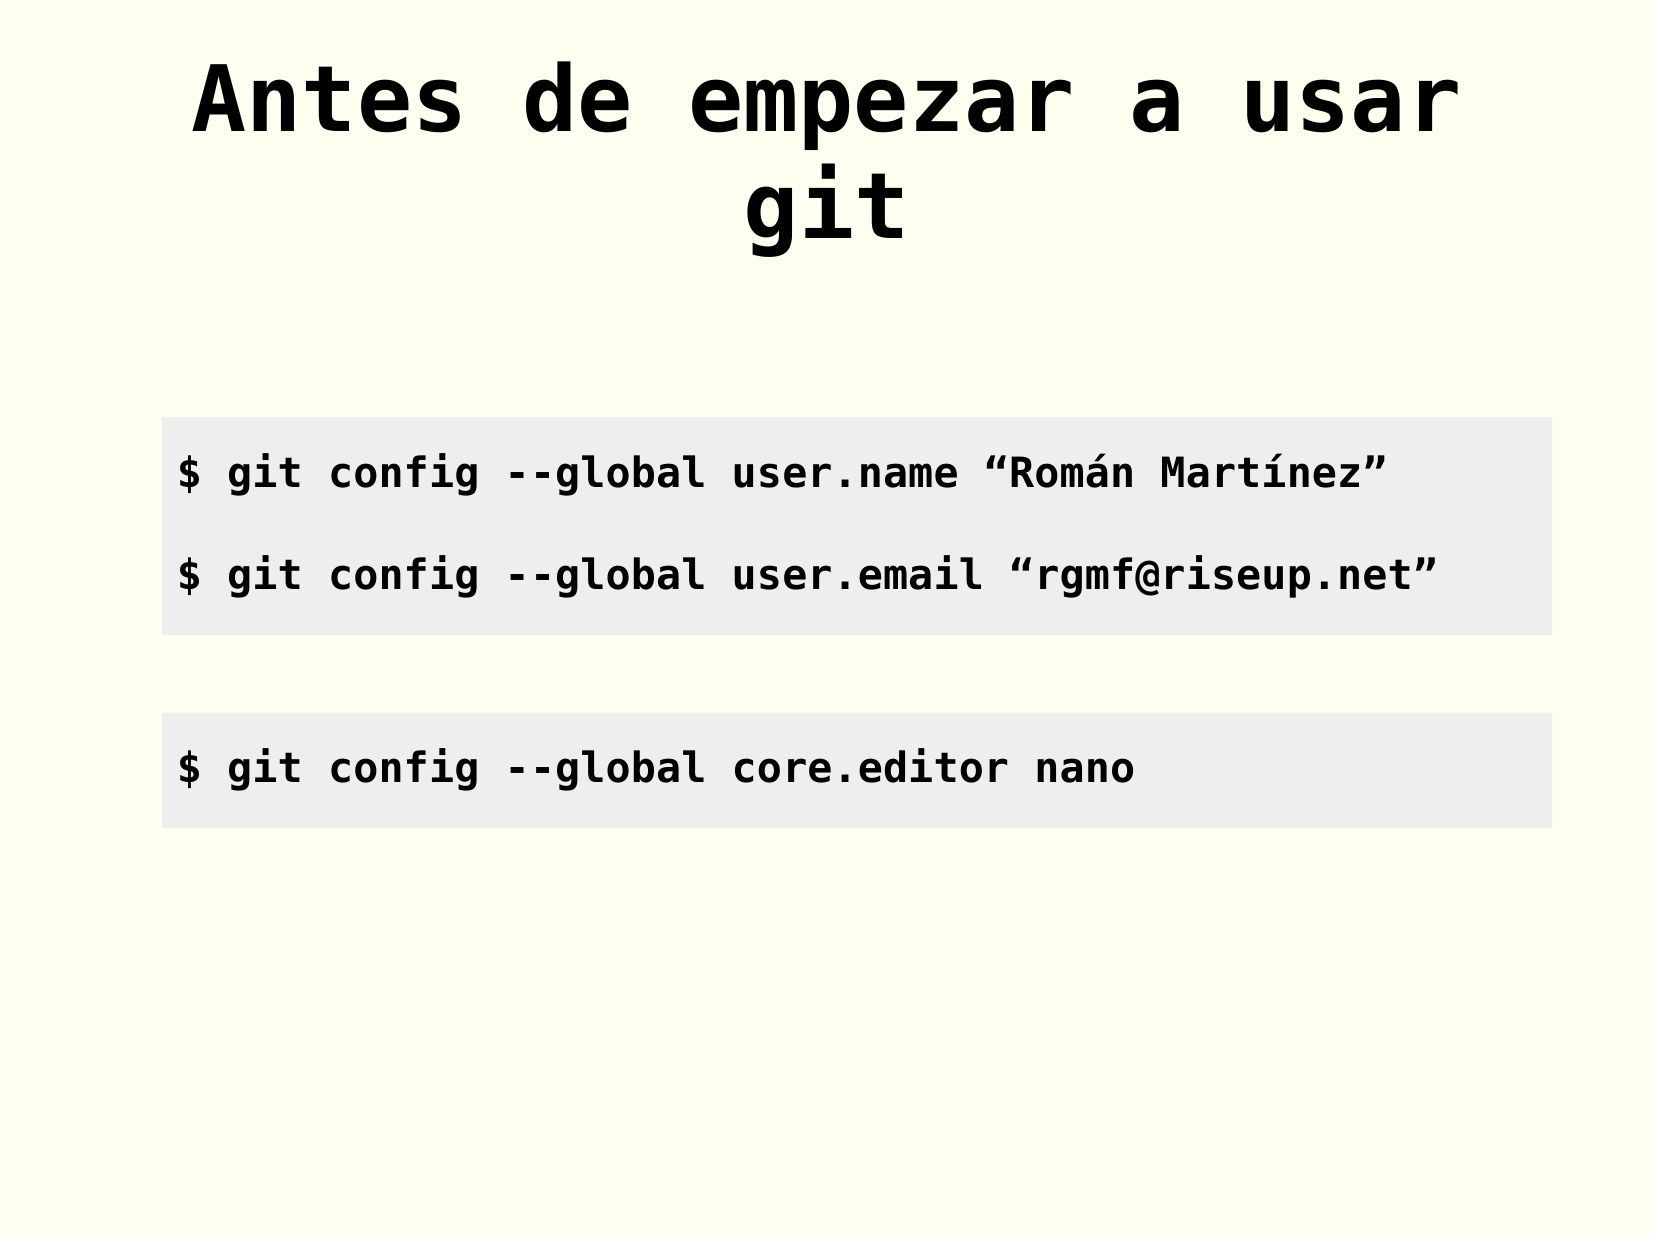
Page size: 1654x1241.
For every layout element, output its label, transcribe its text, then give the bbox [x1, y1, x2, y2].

title Antes de empezar a usar git [82, 45, 1571, 261]
text_box $ git config --global user.name “Román Martínez” $ git config --global user.email “rgmf@riseup.net” [162, 417, 1553, 636]
text_box $ git config --global core.editor nano [162, 712, 1553, 828]
